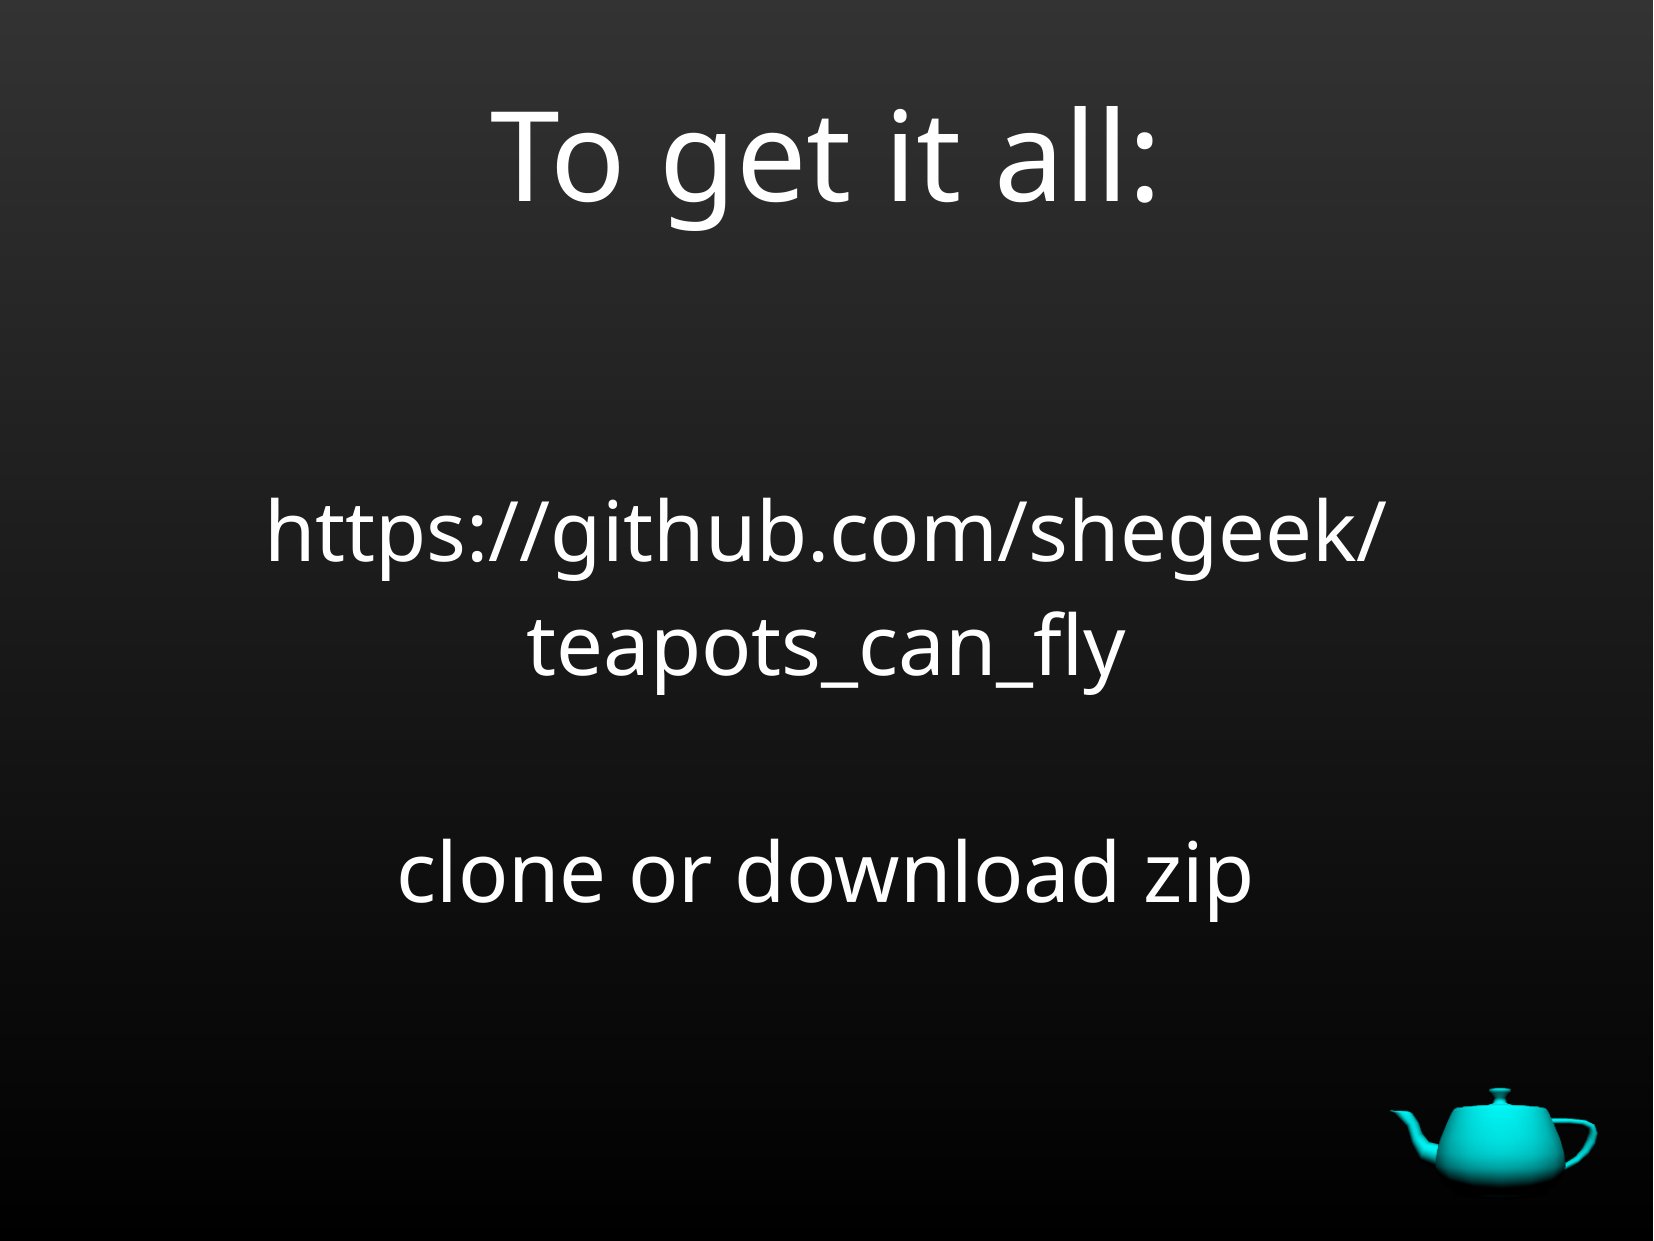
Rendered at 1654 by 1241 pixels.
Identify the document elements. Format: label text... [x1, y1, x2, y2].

subtitle https://github.com/shegeek/ teapots_can_fly clone or download zip [82, 290, 1571, 1109]
title To get it all: [82, 56, 1571, 250]
picture [1387, 1085, 1600, 1201]
